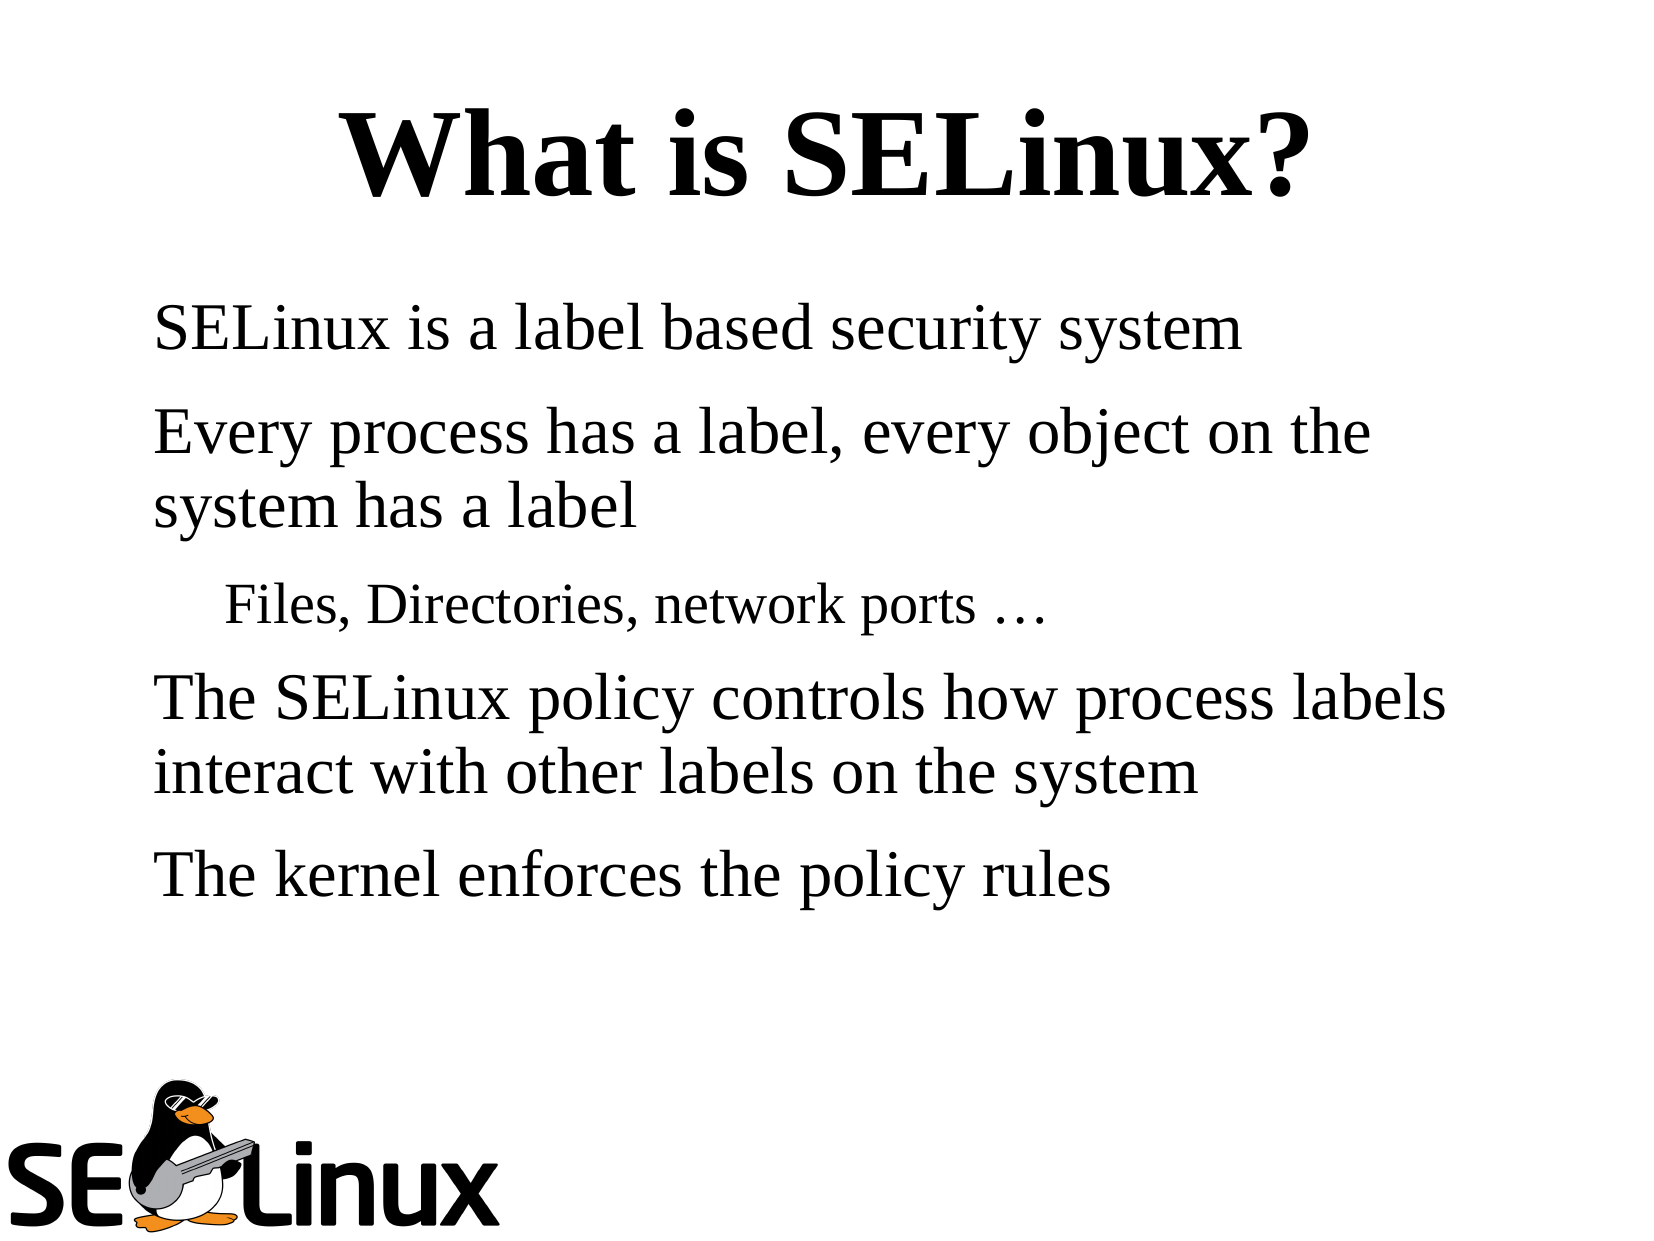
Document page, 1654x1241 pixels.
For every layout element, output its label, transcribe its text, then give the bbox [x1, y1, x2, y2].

picture [0, 919, 526, 1241]
list SELinux is a label based security system Every process has a label, every object on the system has a label Files, Directories, network ports … The SELinux policy controls how process labels interact with other labels on the system The kernel enforces the policy rules [82, 290, 1571, 1010]
title What is SELinux? [82, 49, 1571, 257]
